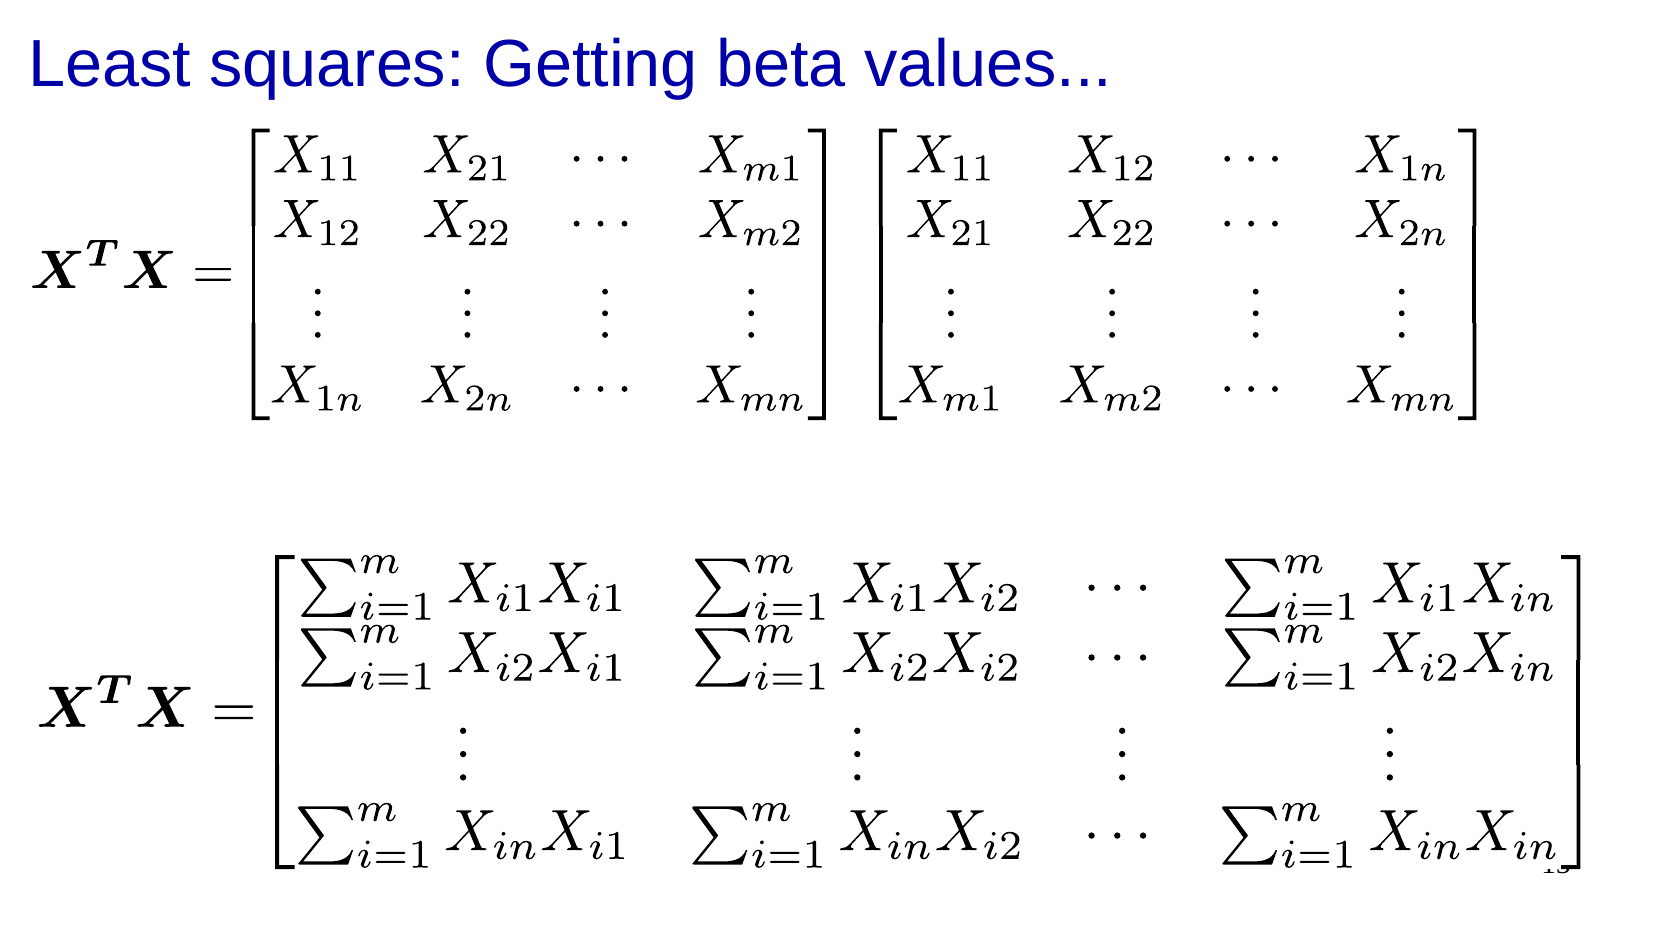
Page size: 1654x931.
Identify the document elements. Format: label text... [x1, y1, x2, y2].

title Least squares: Getting beta values... [28, 21, 1626, 106]
text_box [36, 555, 1600, 870]
text_box [30, 128, 1494, 421]
